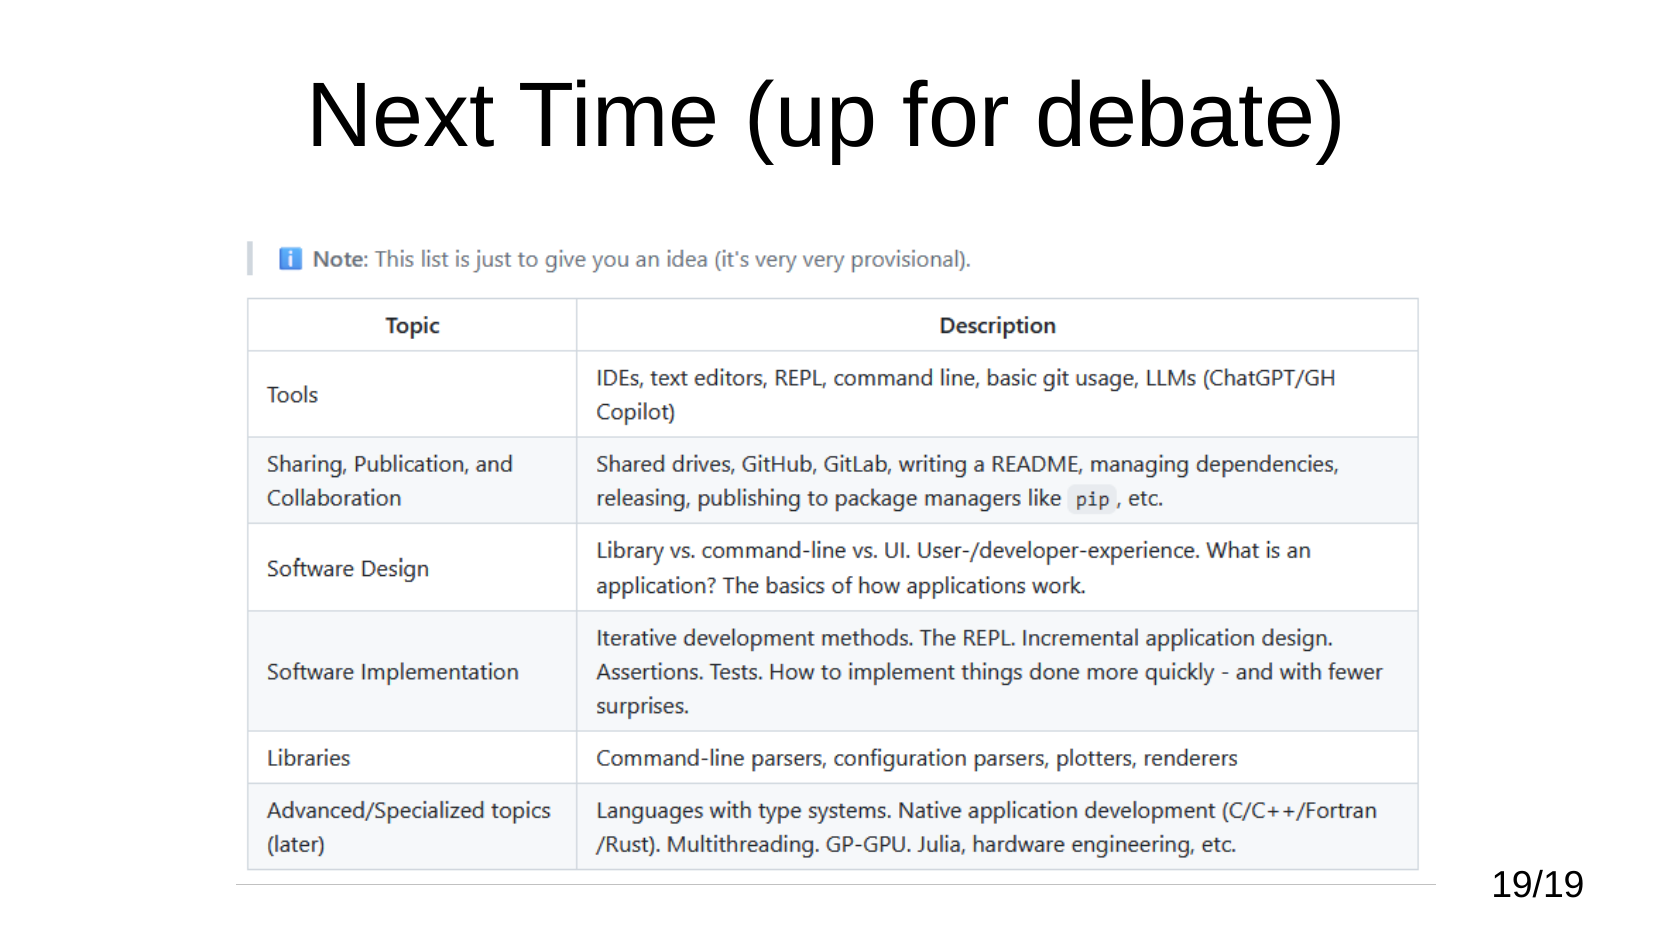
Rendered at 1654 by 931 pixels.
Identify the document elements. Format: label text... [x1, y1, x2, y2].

text_box <number>/19 [1476, 856, 1625, 931]
picture [236, 233, 1436, 886]
title Next Time (up for debate) [82, 37, 1571, 193]
